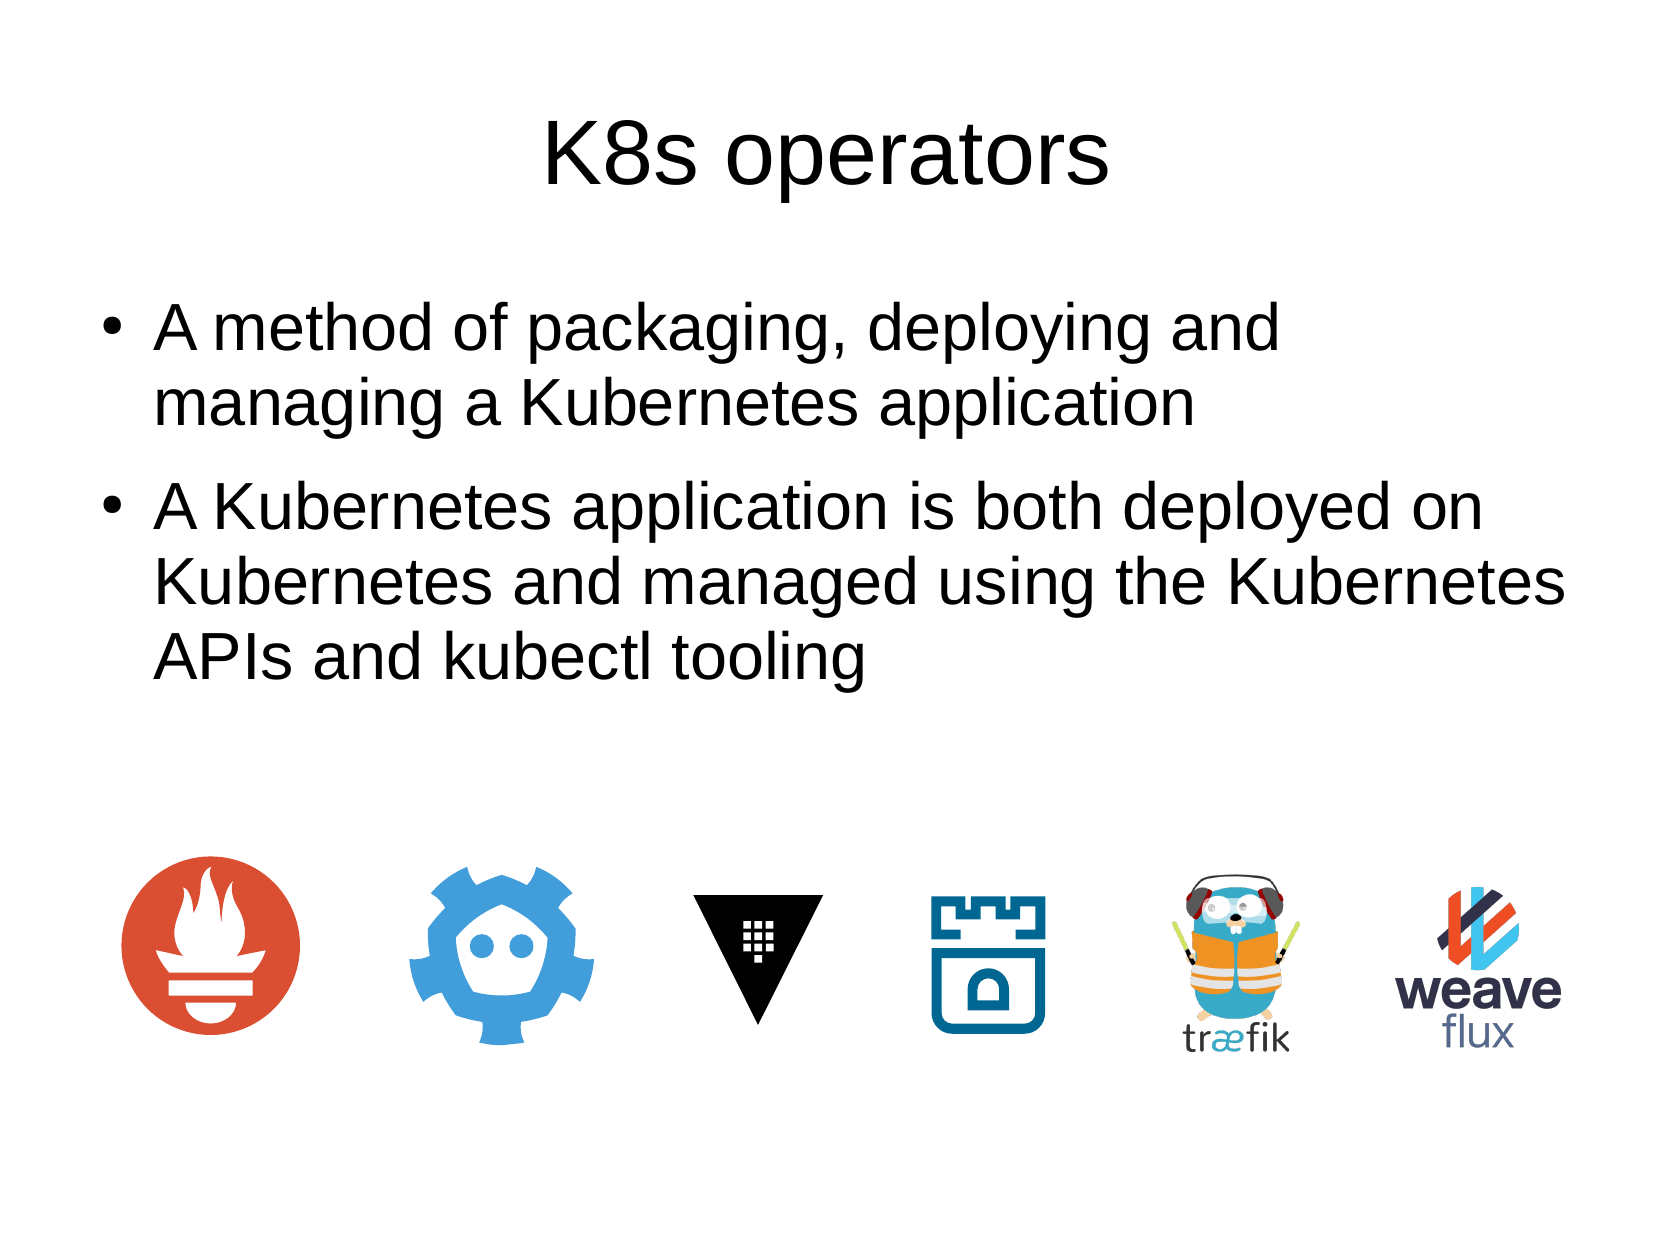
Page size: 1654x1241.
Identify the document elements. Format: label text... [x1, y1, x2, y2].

picture [405, 862, 601, 1050]
picture [1395, 884, 1561, 1051]
list A method of packaging, deploying and managing a Kubernetes application A Kubernetes application is both deployed on Kubernetes and managed using the Kubernetes APIs and kubectl tooling [82, 290, 1571, 1010]
picture [930, 895, 1051, 1036]
picture [121, 856, 301, 1036]
title K8s operators [82, 49, 1571, 257]
picture [690, 885, 827, 1036]
picture [1108, 835, 1364, 1091]
